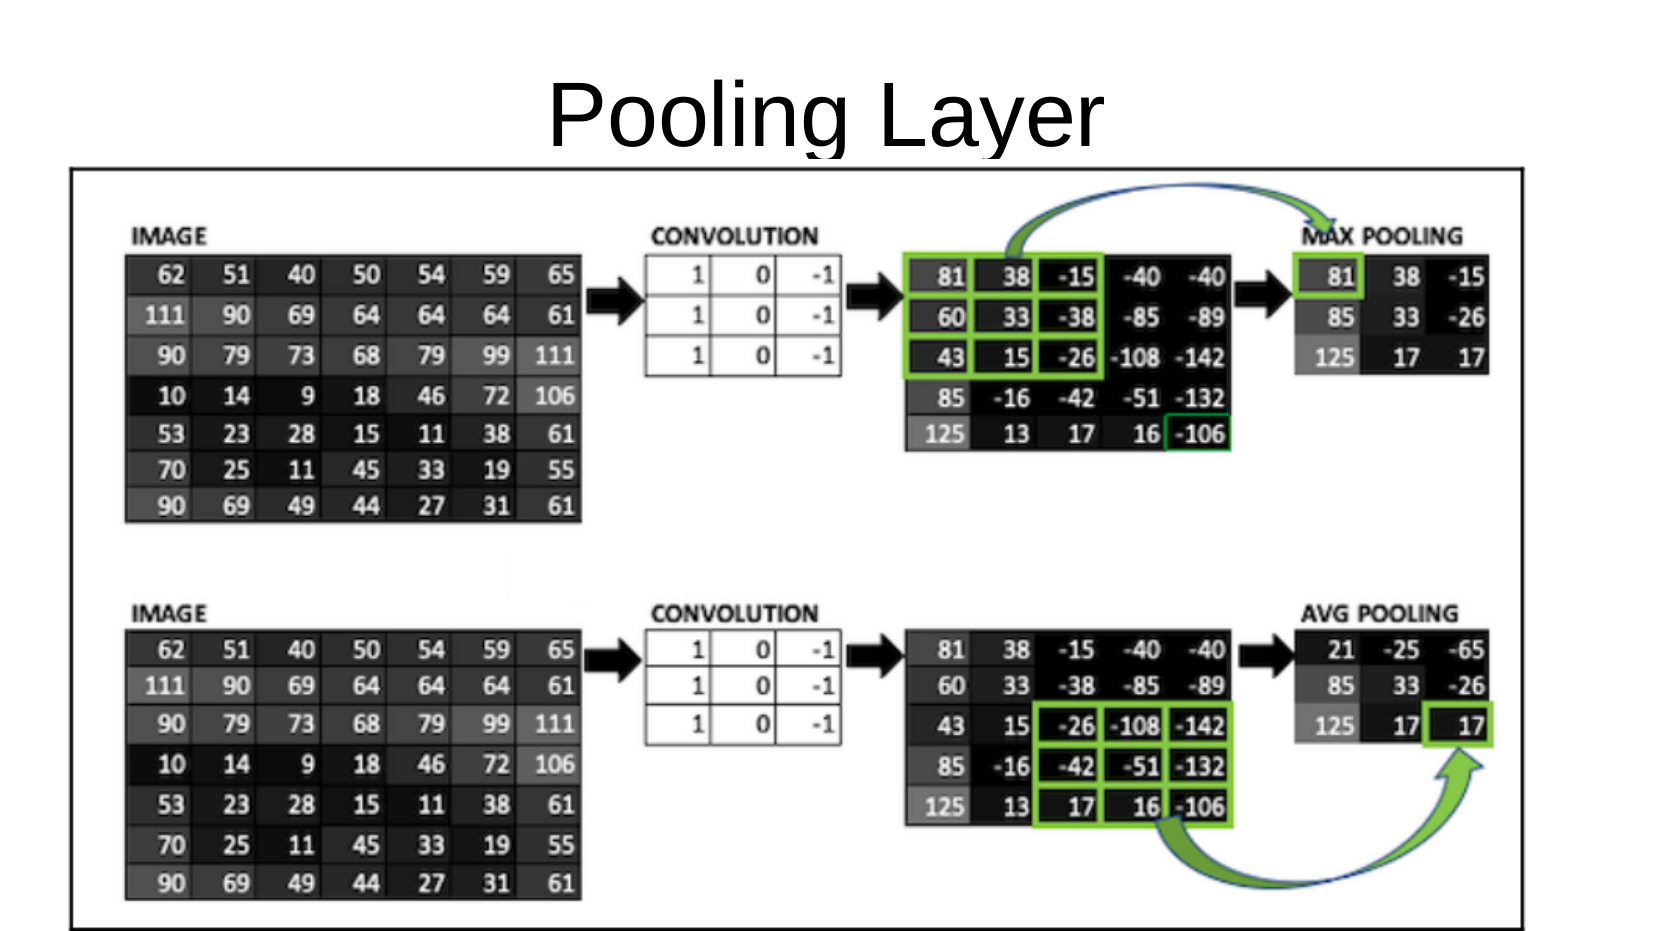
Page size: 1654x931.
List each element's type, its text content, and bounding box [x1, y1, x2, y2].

picture [50, 159, 1538, 931]
title Pooling Layer [82, 37, 1571, 193]
